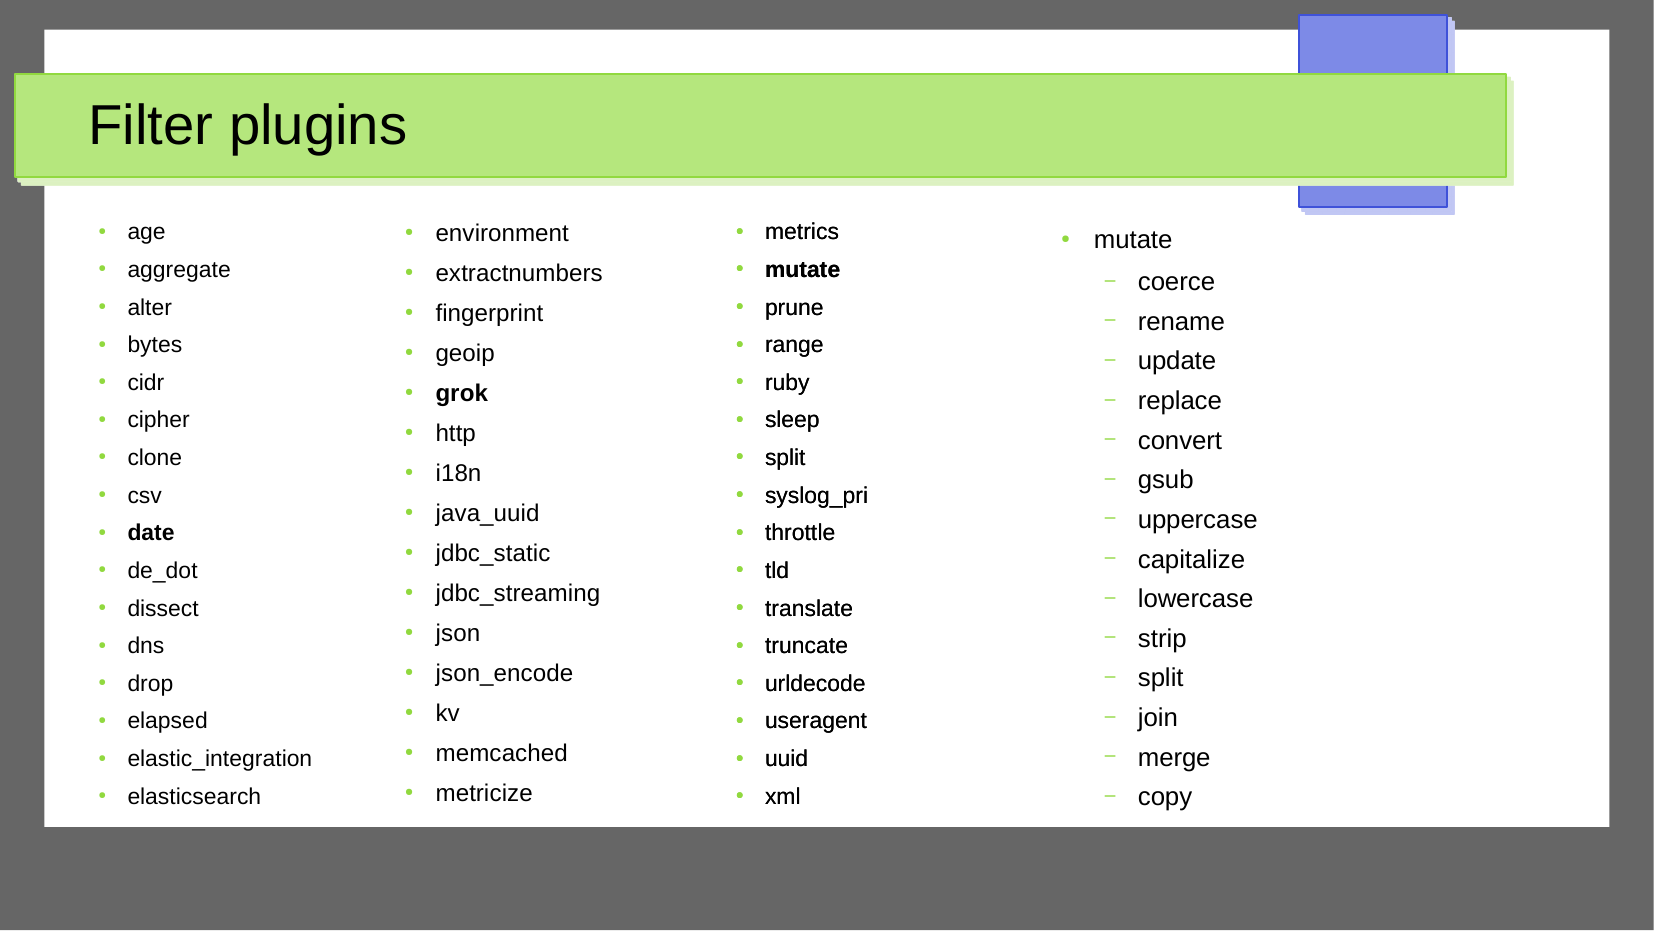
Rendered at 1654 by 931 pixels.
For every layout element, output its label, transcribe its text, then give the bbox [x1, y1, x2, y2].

list mutate coerce rename update replace convert gsub uppercase capitalize lowercase strip split join merge copy [1050, 225, 1337, 816]
list age aggregate alter bytes cidr cipher clone csv date de_dot dissect dns drop elapsed elastic_integration elasticsearch [88, 219, 376, 810]
title Filter plugins [88, 73, 1506, 178]
list metrics mutate prune range ruby sleep split syslog_pri throttle tld translate truncate urldecode useragent uuid xml [726, 219, 1013, 810]
list environment extractnumbers fingerprint geoip grok http i18n java_uuid jdbc_static jdbc_streaming json json_encode kv memcached metricize [394, 219, 681, 810]
